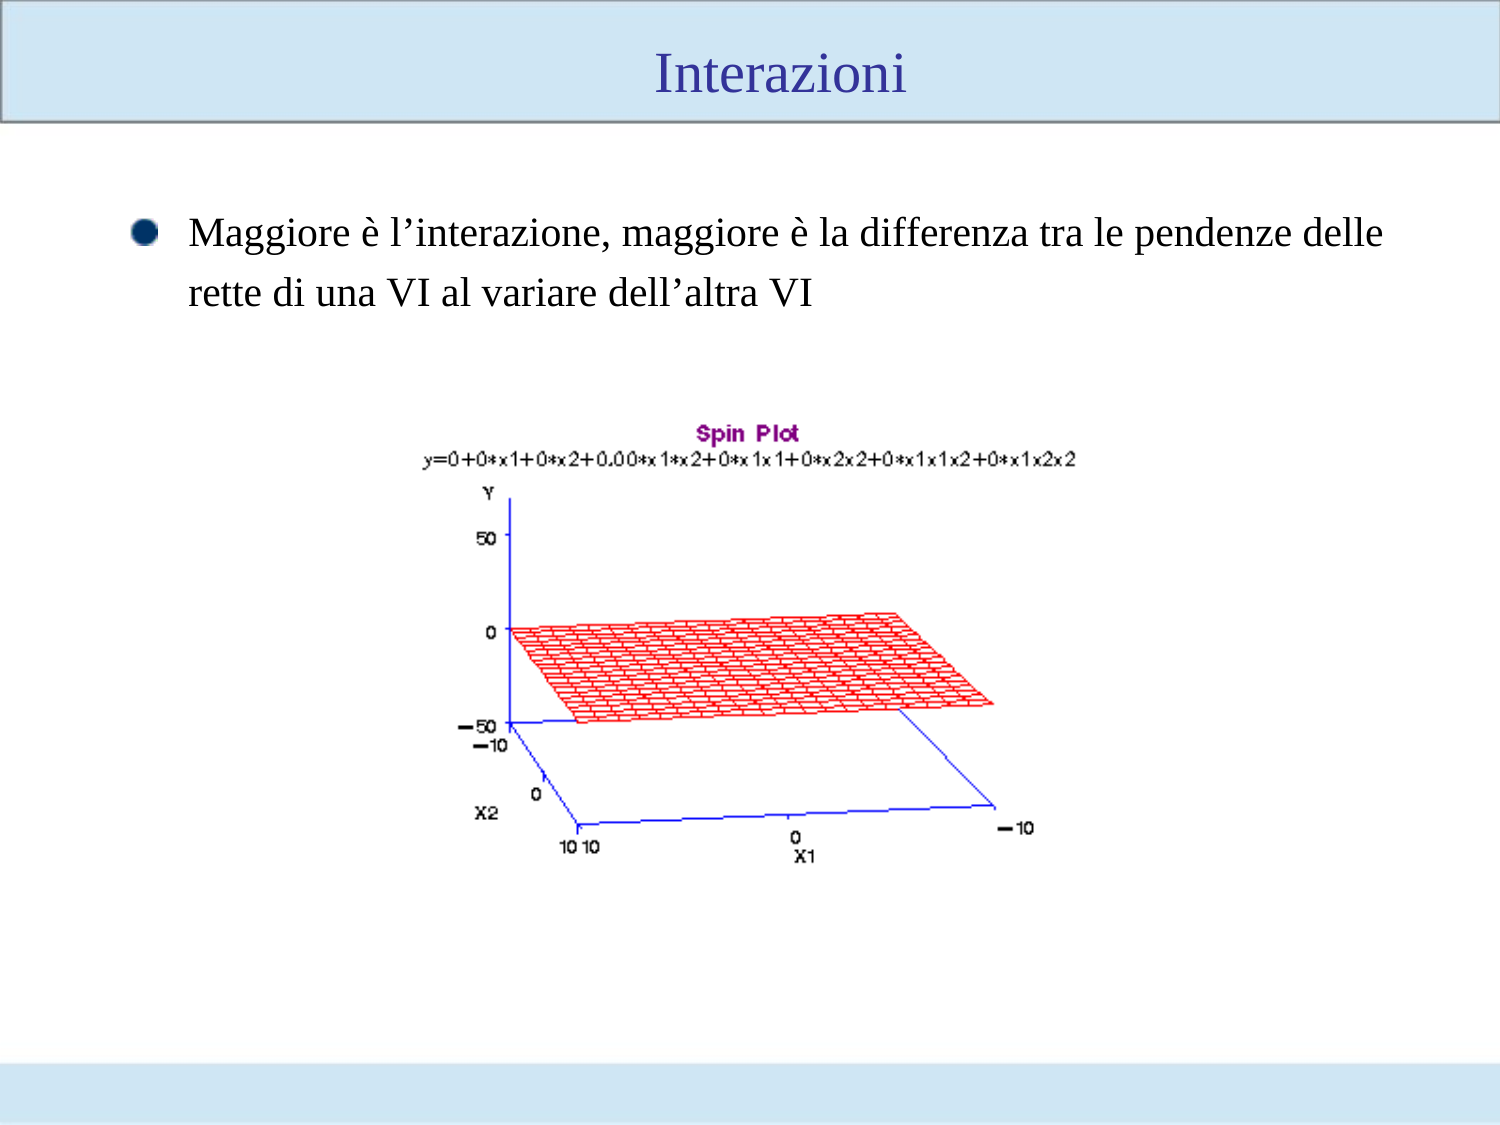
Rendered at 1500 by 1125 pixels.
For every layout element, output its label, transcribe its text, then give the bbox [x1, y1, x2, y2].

picture [0, 0, 1500, 1125]
text_box Maggiore è l’interazione, maggiore è la differenza tra le pendenze delle rette di una VI al variare dell’altra VI [112, 187, 1413, 323]
title Interazioni [249, 21, 1313, 117]
